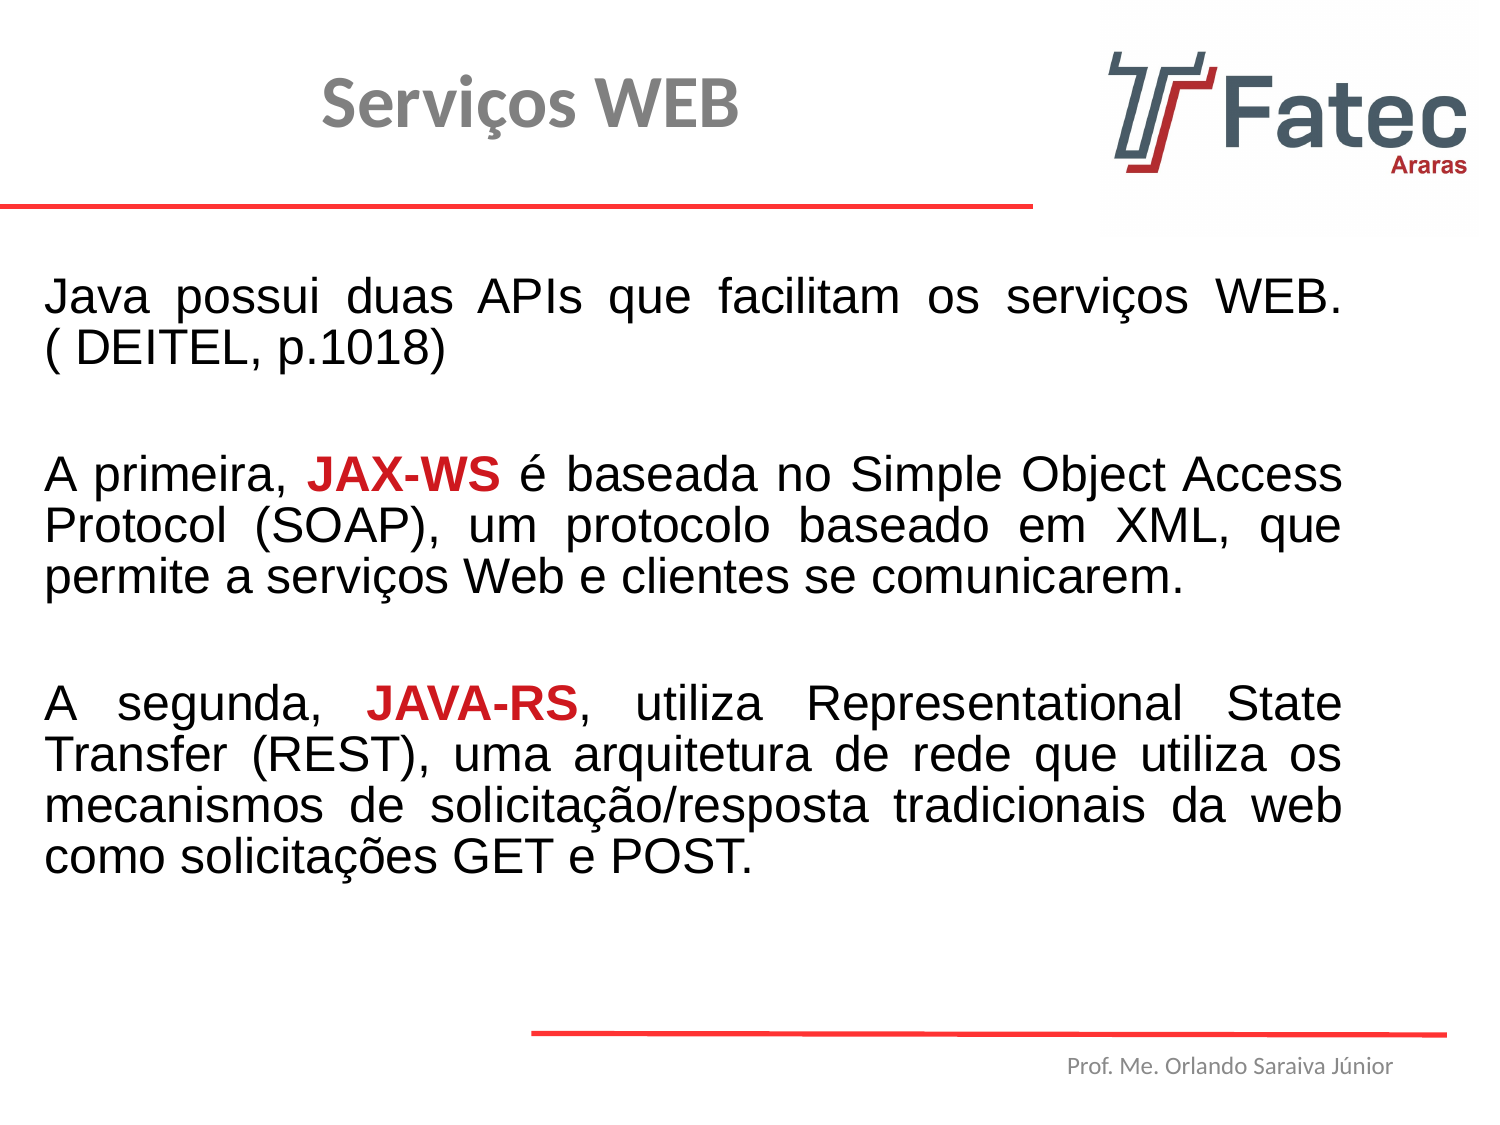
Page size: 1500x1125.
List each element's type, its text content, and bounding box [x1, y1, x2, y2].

picture [1100, 0, 1479, 237]
title Serviços WEB [0, 45, 1063, 233]
list Java possui duas APIs que facilitam os serviços WEB. ( DEITEL, p.1018) A primeira, JAX-WS é baseada no Simple Object Access Protocol (SOAP), um protocolo baseado em XML, que permite a serviços Web e clientes se comunicarem. A segunda, JAVA-RS, utiliza Representational State Transfer (REST), uma arquitetura de rede que utiliza os mecanismos de solicitação/resposta tradicionais da web como solicitações GET e POST. [29, 265, 1359, 1004]
